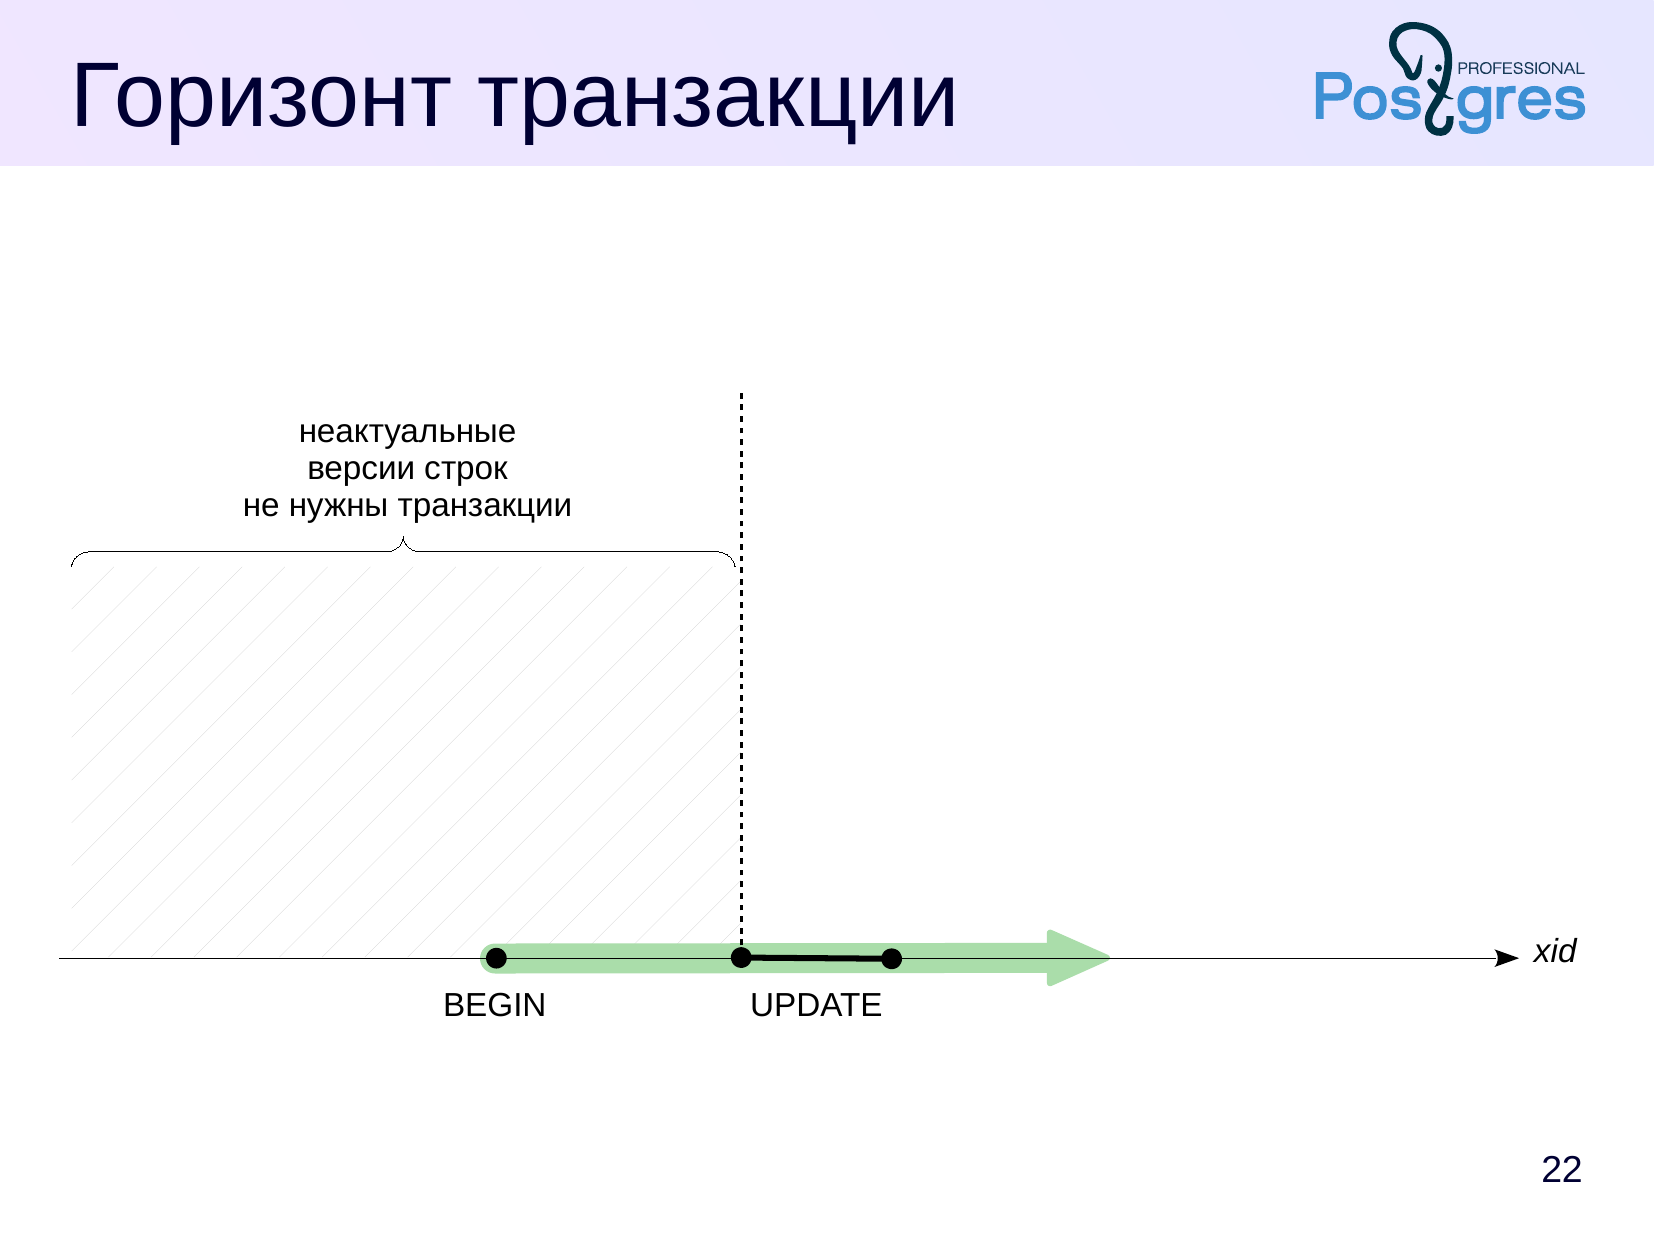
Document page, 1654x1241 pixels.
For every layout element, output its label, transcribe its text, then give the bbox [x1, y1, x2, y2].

text_box [486, 947, 507, 969]
title Горизонт транзакции [70, 43, 1241, 147]
text_box [71, 566, 742, 958]
text_box UPDATE [735, 978, 898, 1041]
text_box BEGIN [428, 978, 562, 1041]
text_box xid [1519, 925, 1592, 978]
text_box неактуальные версии строк не нужны транзакции [228, 405, 588, 532]
